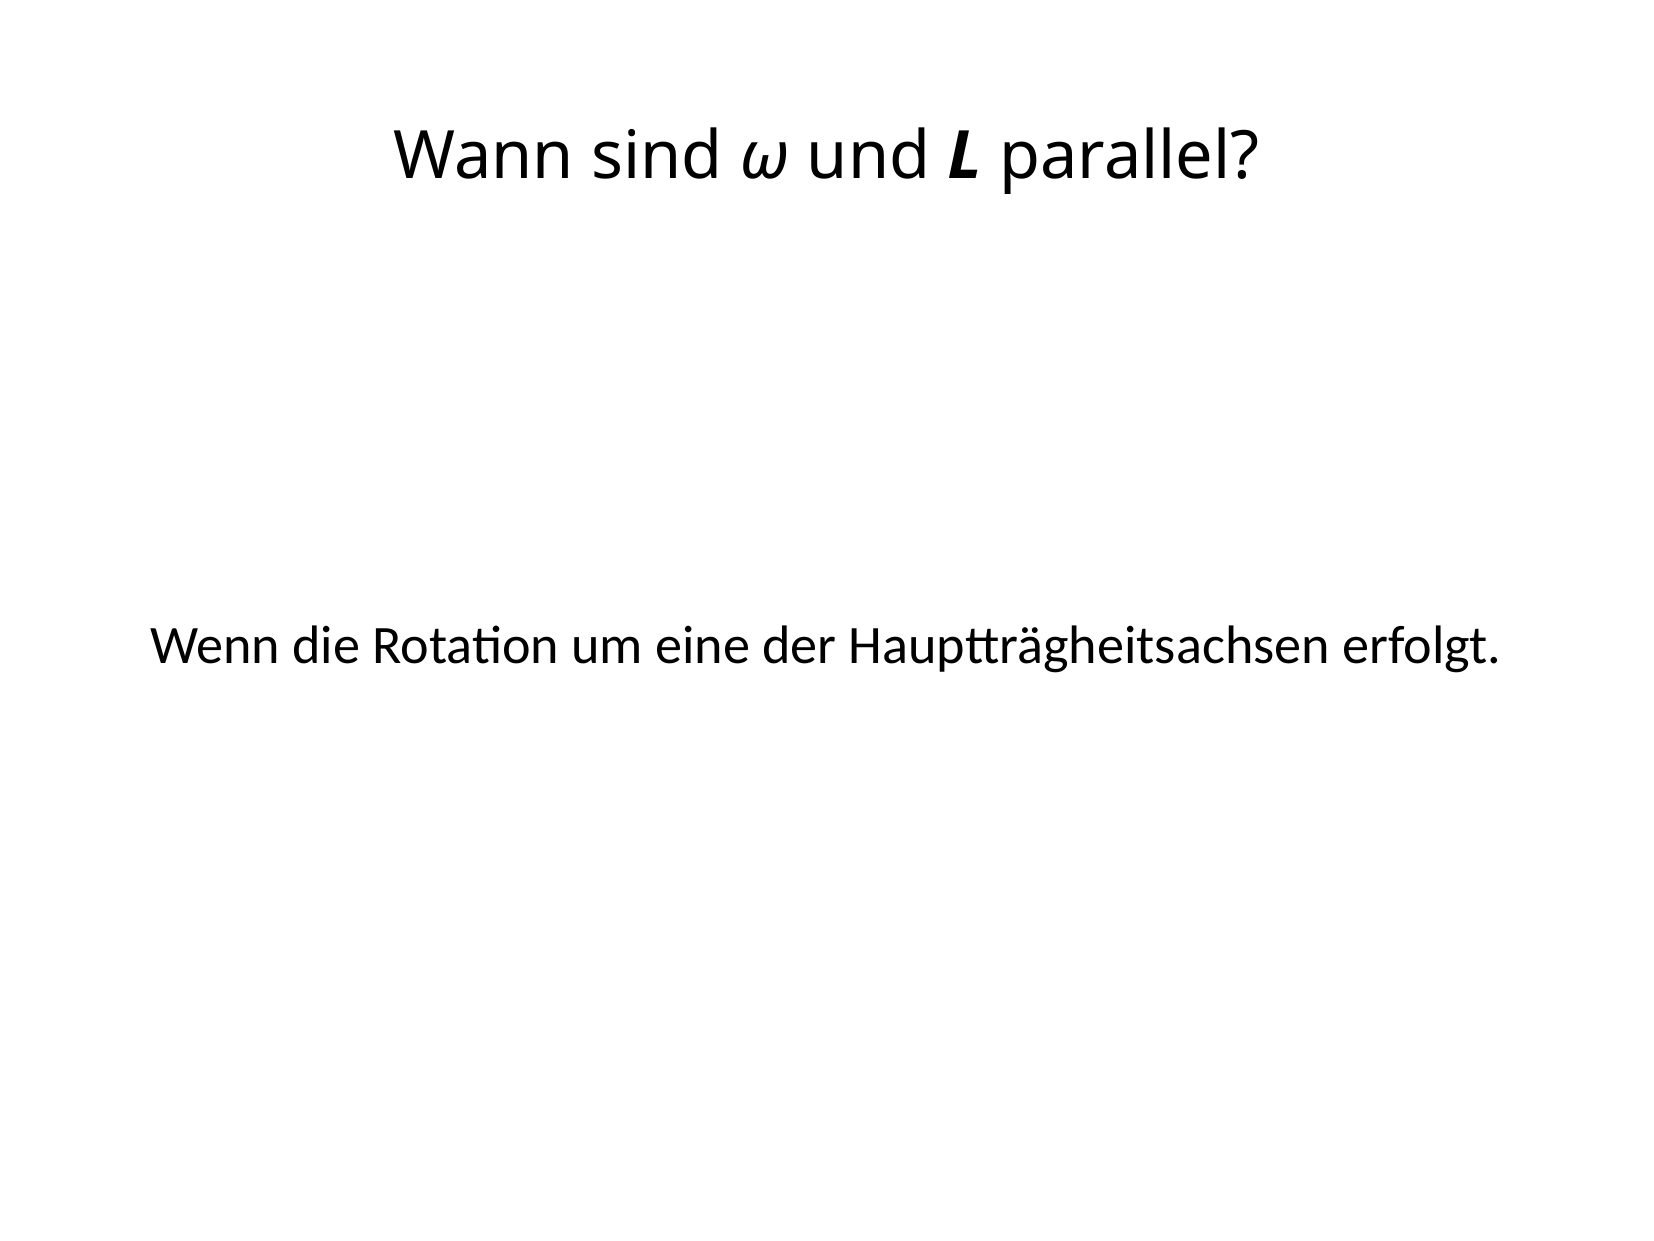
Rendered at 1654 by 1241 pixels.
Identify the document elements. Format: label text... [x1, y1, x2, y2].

subtitle Wenn die Rotation um eine der Hauptträgheitsachsen erfolgt. [82, 290, 1571, 1010]
title Wann sind ω und L parallel? [82, 49, 1571, 257]
